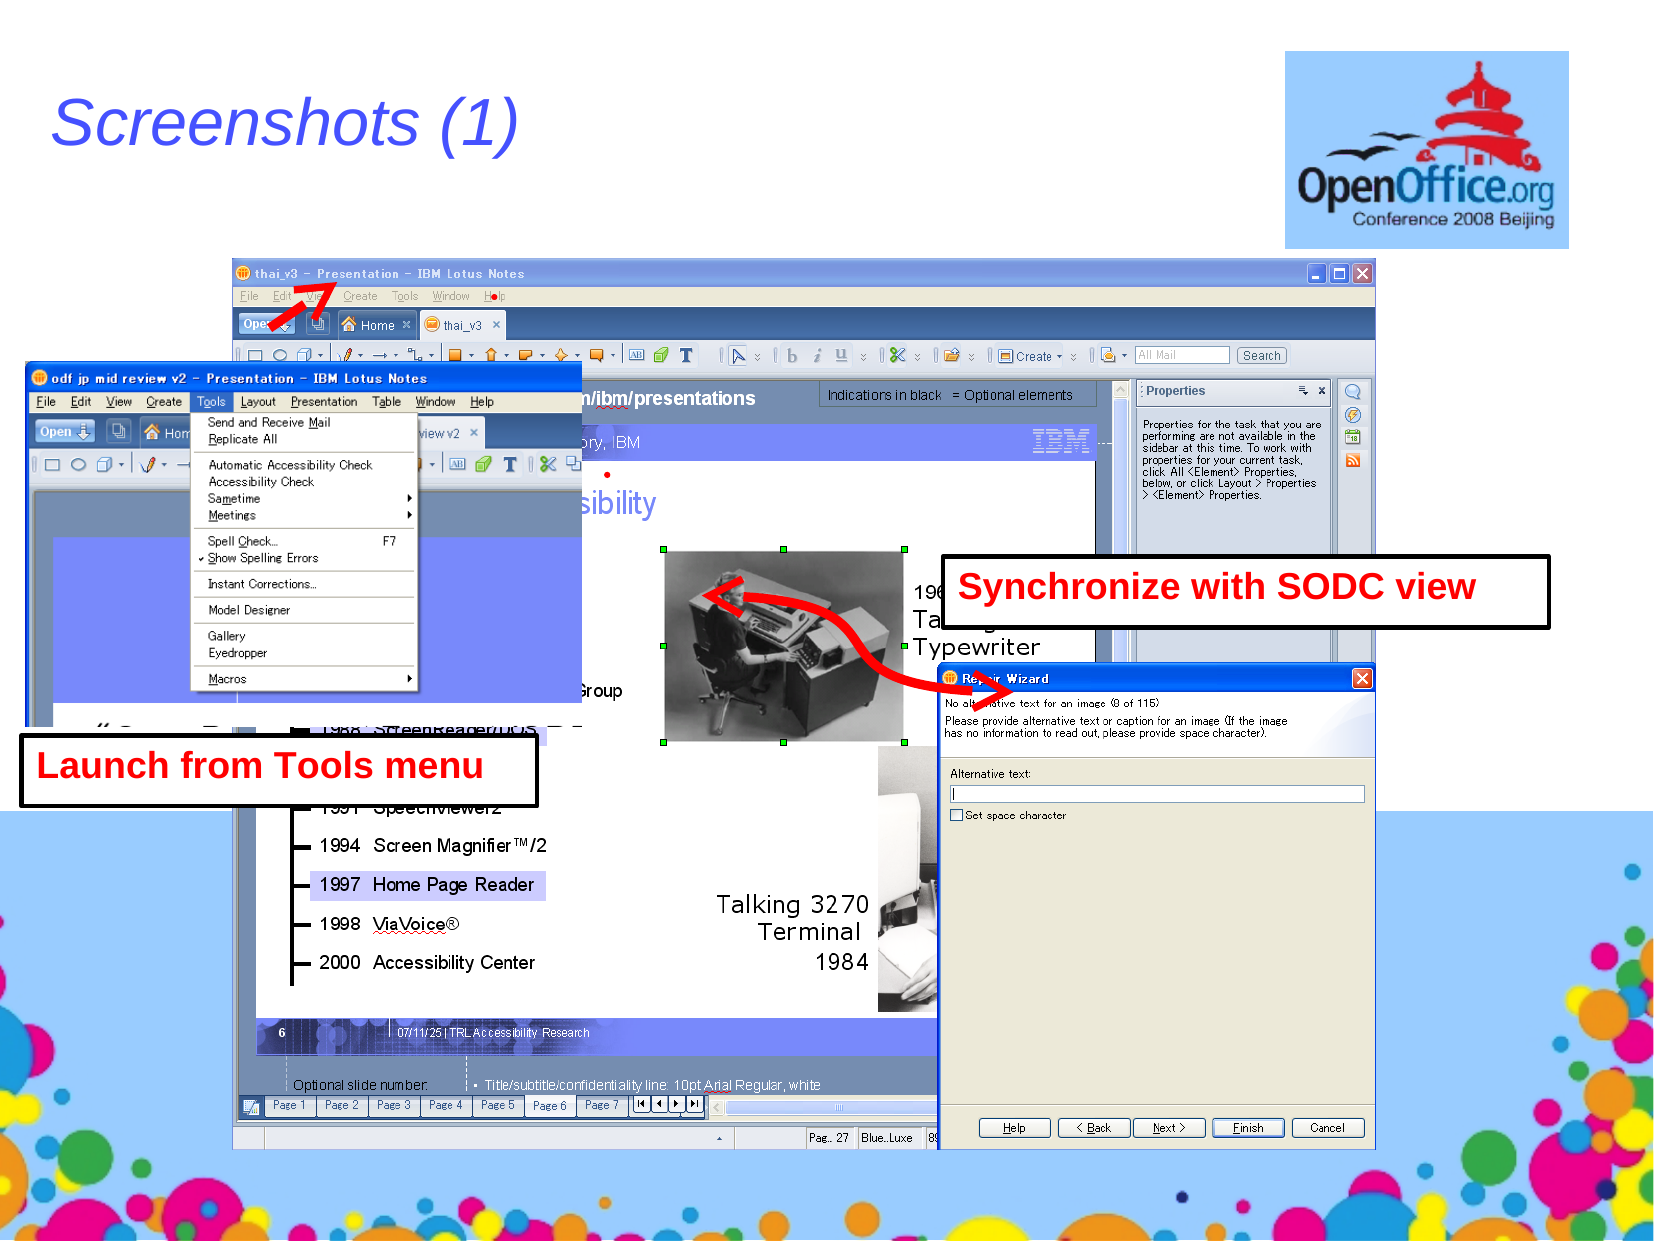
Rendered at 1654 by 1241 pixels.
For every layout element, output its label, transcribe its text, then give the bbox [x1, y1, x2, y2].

picture [0, 258, 1654, 1241]
picture [1285, 51, 1569, 250]
text_box Launch from Tools menu [21, 735, 537, 807]
text_box Synchronize with SODC view [942, 556, 1549, 628]
title Screenshots (1) [35, 77, 1527, 171]
